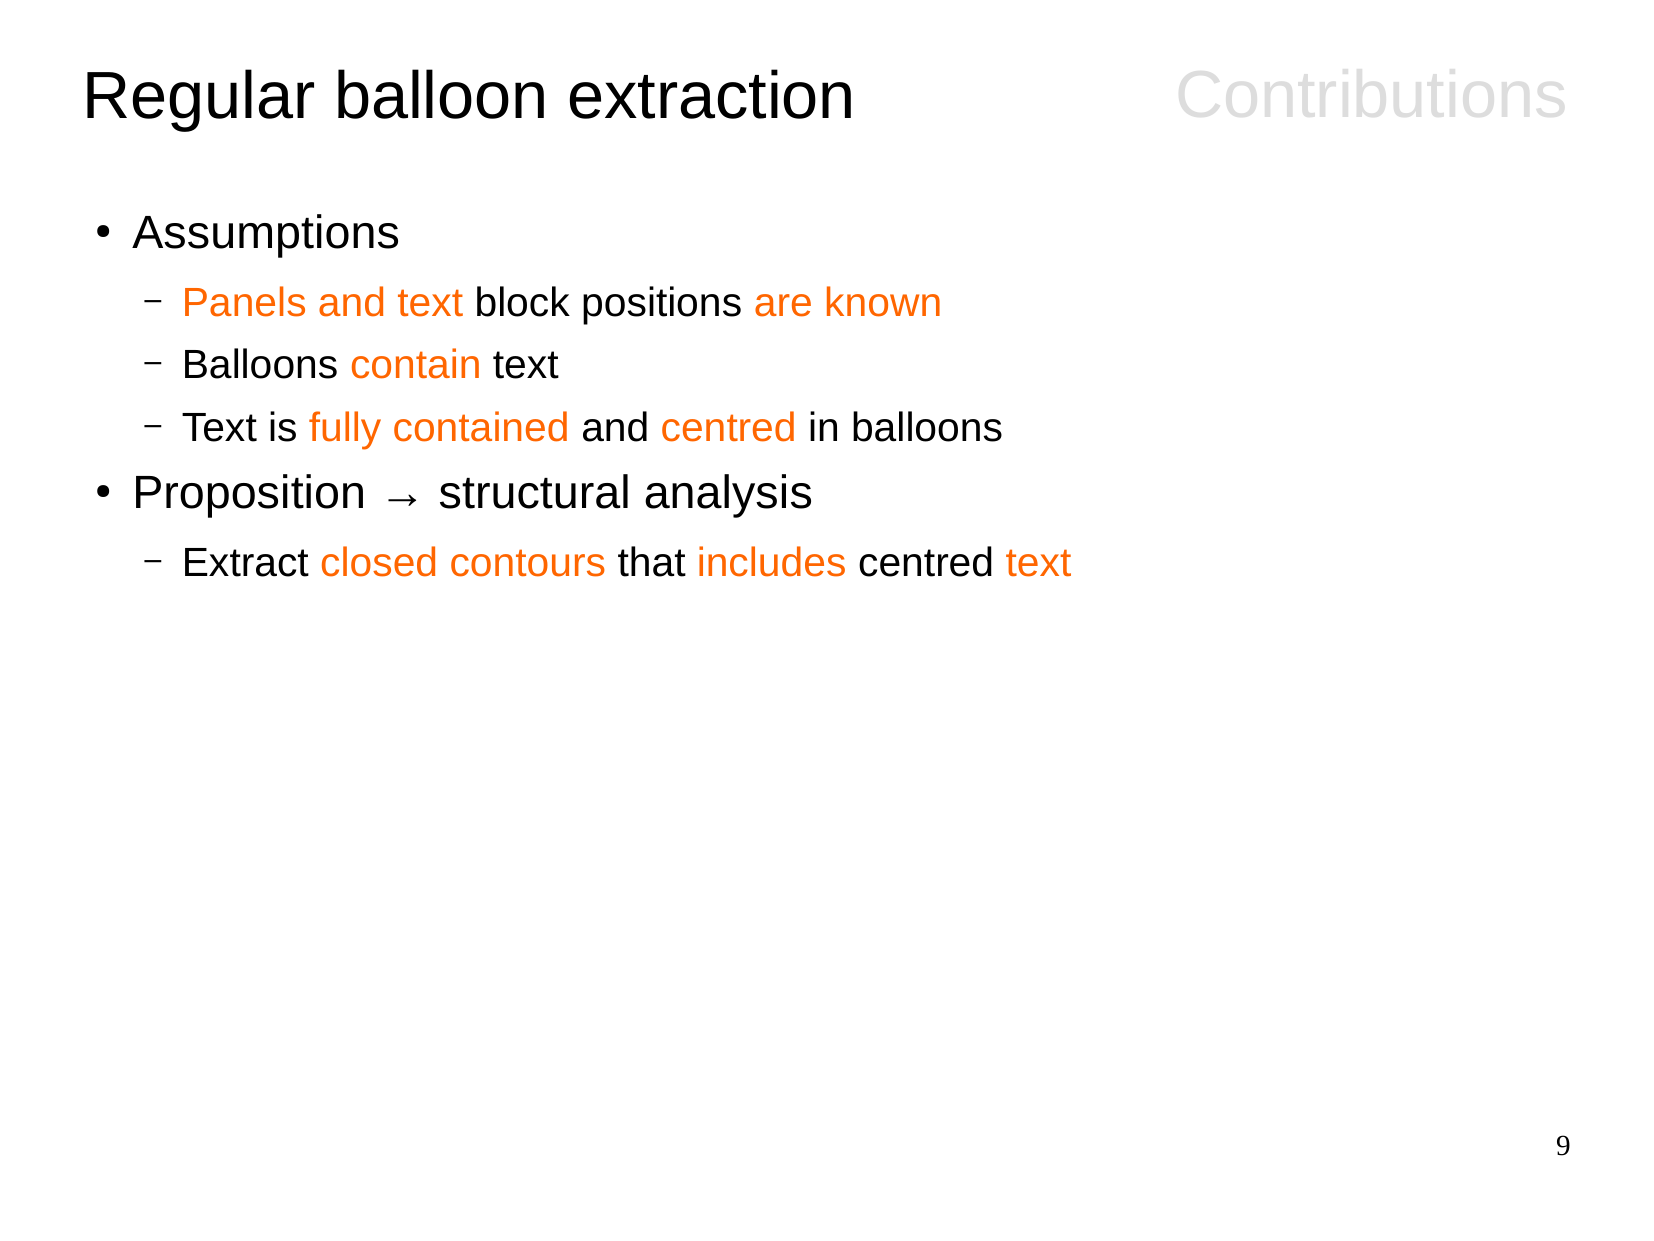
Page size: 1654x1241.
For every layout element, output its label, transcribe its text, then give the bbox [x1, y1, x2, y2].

list Assumptions Panels and text block positions are known Balloons contain text Text is fully contained and centred in balloons Proposition → structural analysis Extract closed contours that includes centred text [82, 206, 1571, 587]
title Regular balloon extraction [82, 49, 1571, 142]
